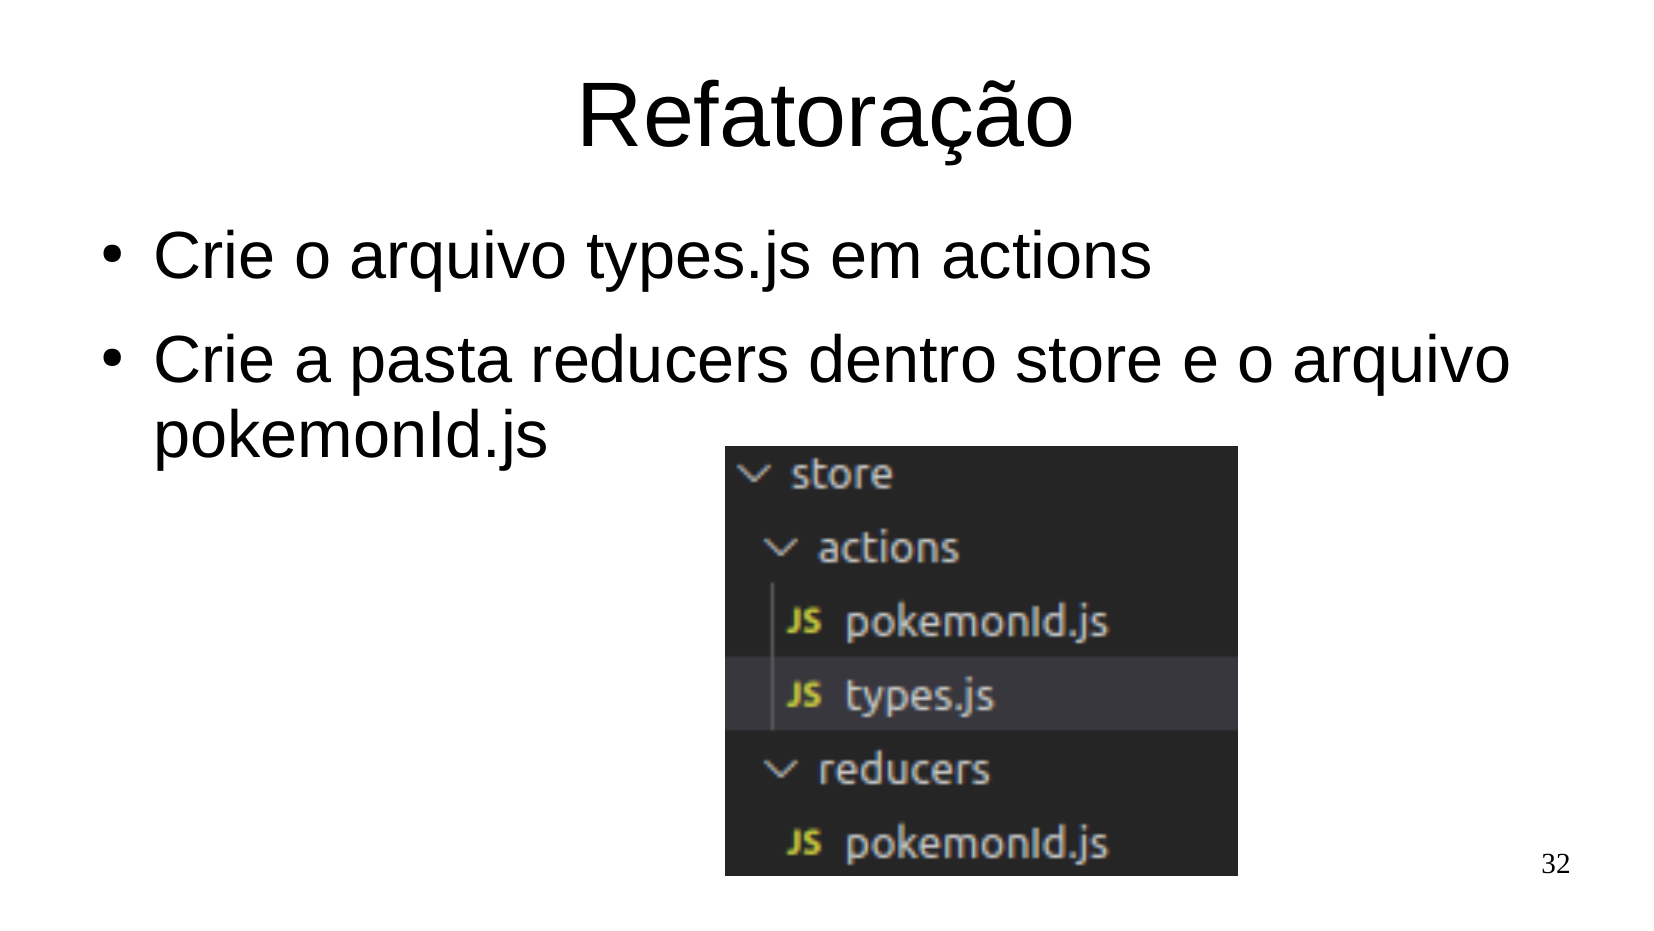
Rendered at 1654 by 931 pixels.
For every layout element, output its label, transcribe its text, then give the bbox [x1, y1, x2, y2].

picture [725, 446, 1238, 876]
list Crie o arquivo types.js em actions Crie a pasta reducers dentro store e o arquivo pokemonId.js [82, 217, 1571, 758]
title Refatoração [82, 37, 1571, 193]
